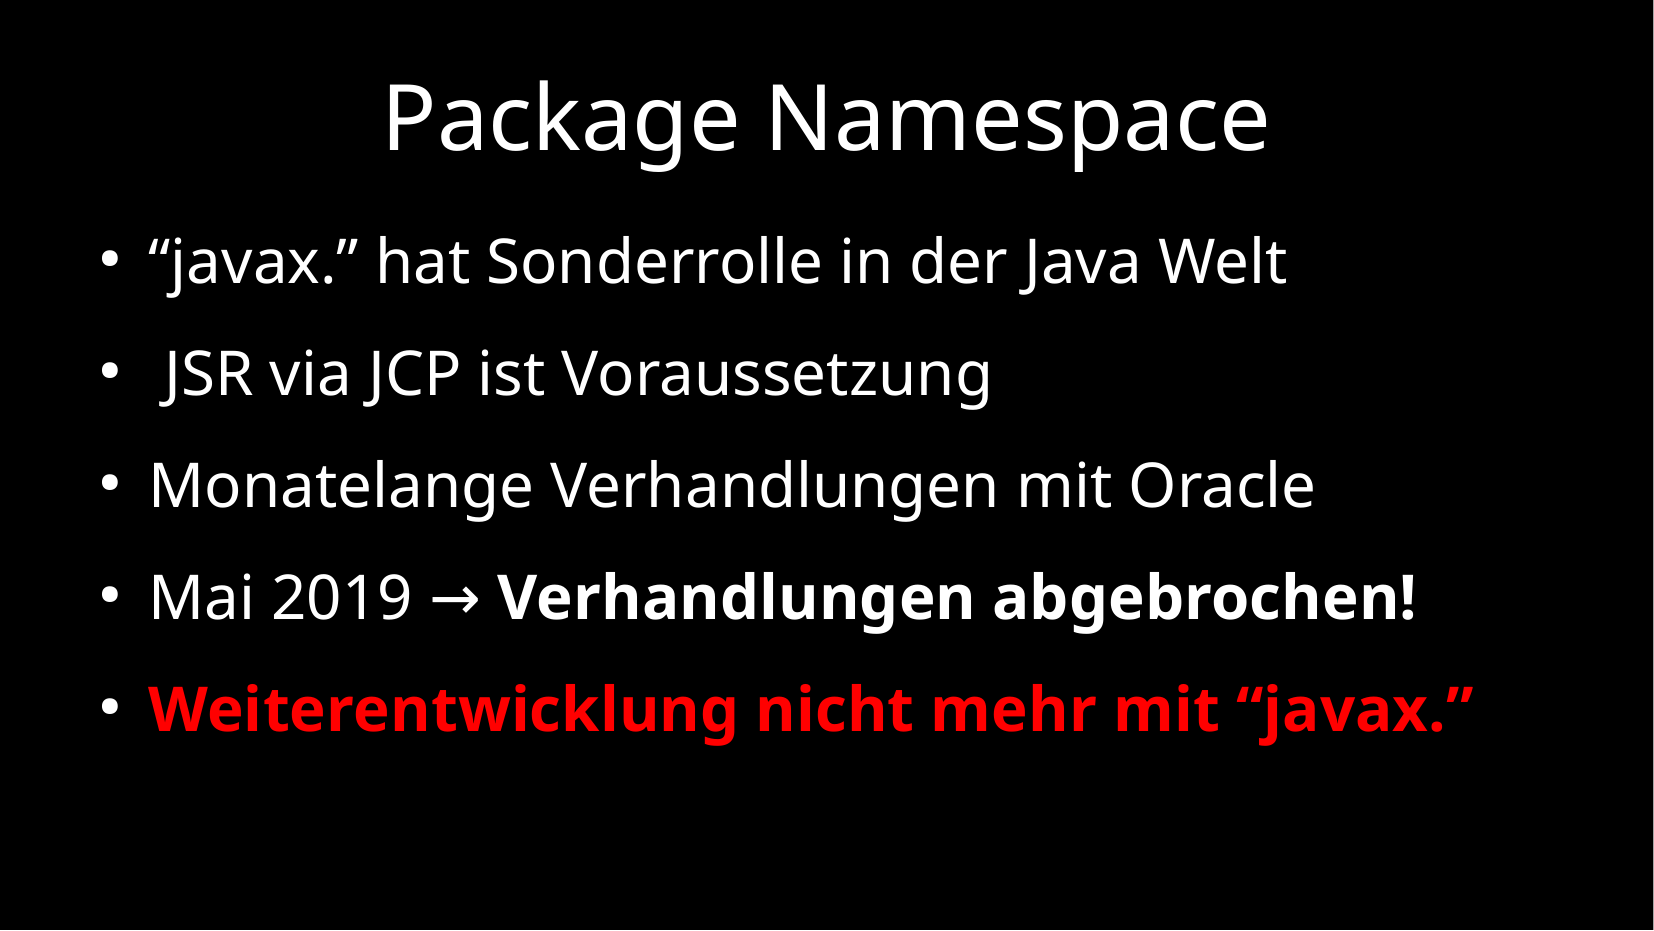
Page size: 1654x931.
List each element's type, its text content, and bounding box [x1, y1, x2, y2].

list “javax.” hat Sonderrolle in der Java Welt JSR via JCP ist Voraussetzung Monatelange Verhandlungen mit Oracle Mai 2019 → Verhandlungen abgebrochen! Weiterentwicklung nicht mehr mit “javax.” [82, 217, 1571, 758]
title Package Namespace [82, 37, 1571, 193]
